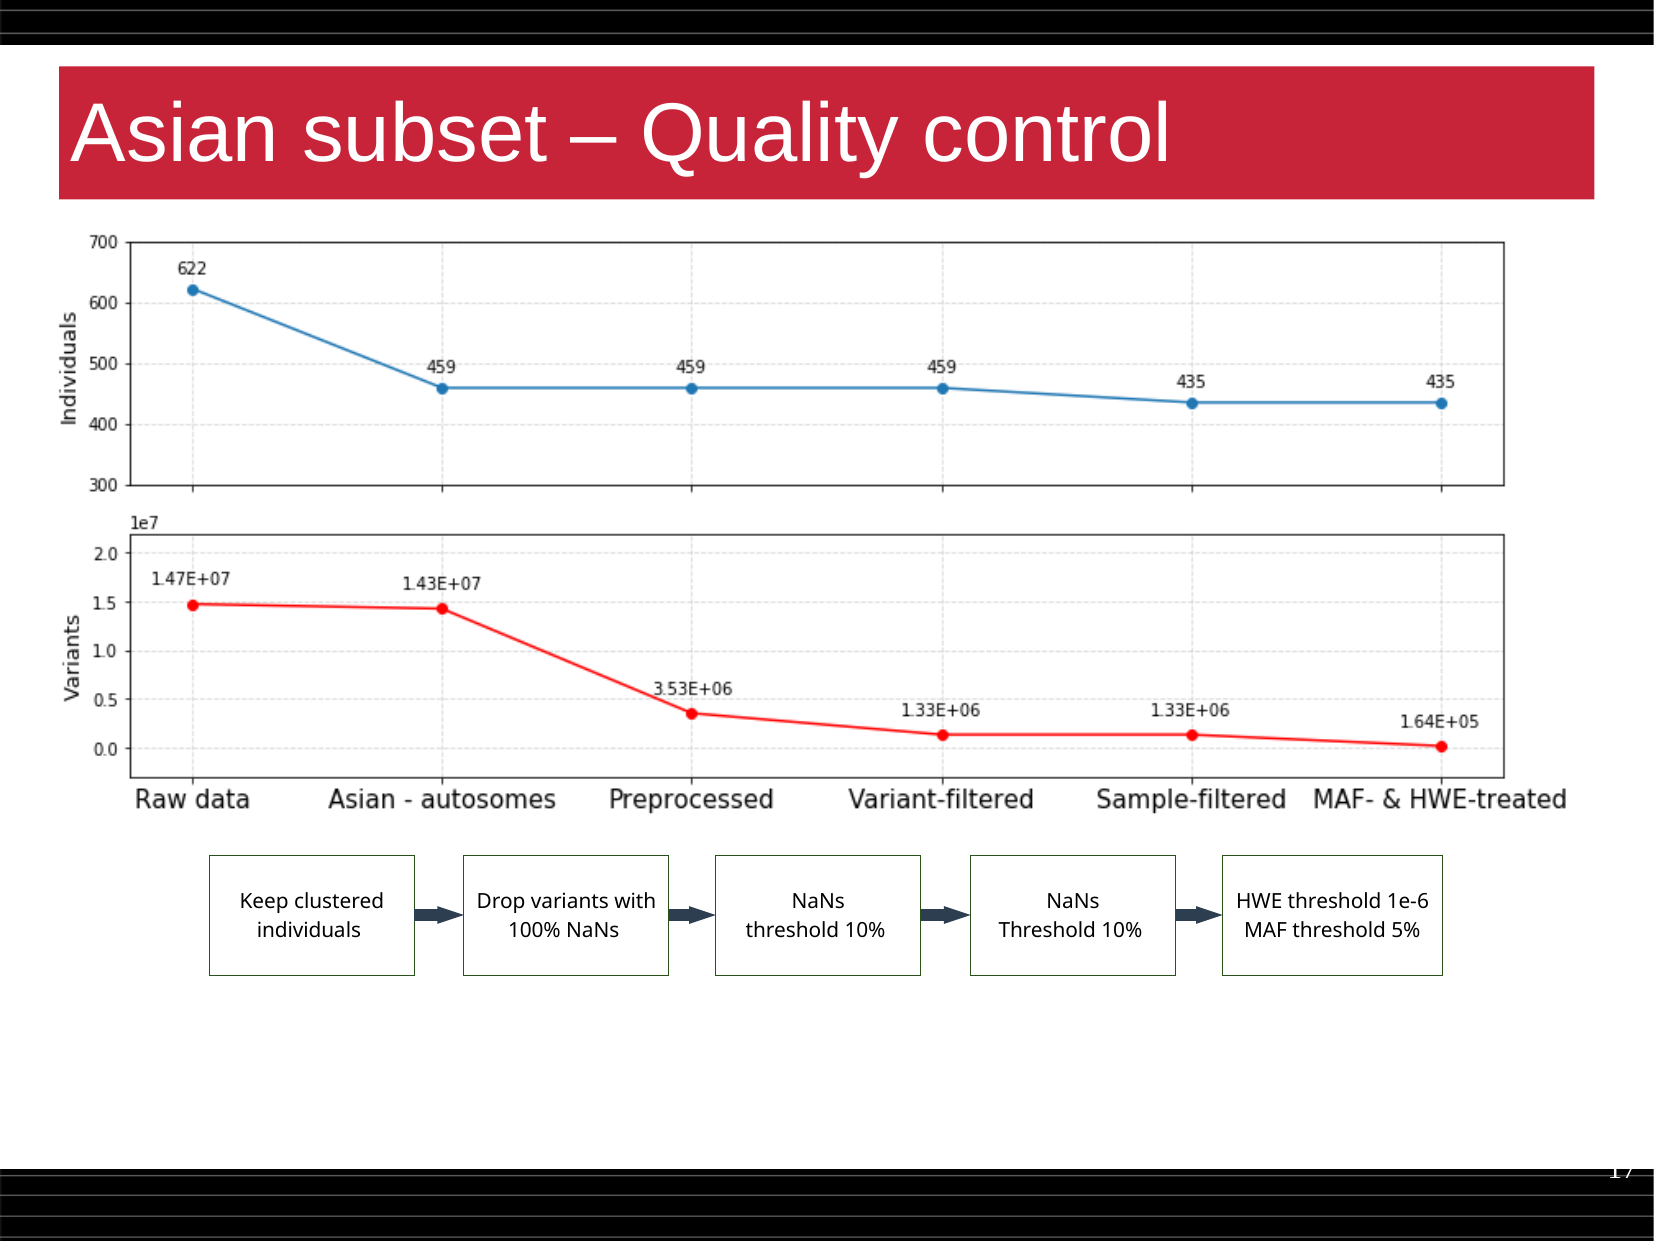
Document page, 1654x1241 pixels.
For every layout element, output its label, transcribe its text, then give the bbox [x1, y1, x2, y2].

text_box NaNs Threshold 10% [970, 855, 1176, 976]
title Asian subset – Quality control [59, 66, 1595, 200]
text_box NaNs threshold 10% [715, 855, 921, 976]
text_box HWE threshold 1e-6 MAF threshold 5% [1222, 855, 1443, 976]
text_box Drop variants with 100% NaNs [463, 855, 669, 976]
text_box Keep clustered individuals [209, 855, 415, 976]
picture [48, 224, 1579, 826]
picture [0, 1169, 1654, 1241]
picture [0, 0, 1654, 45]
